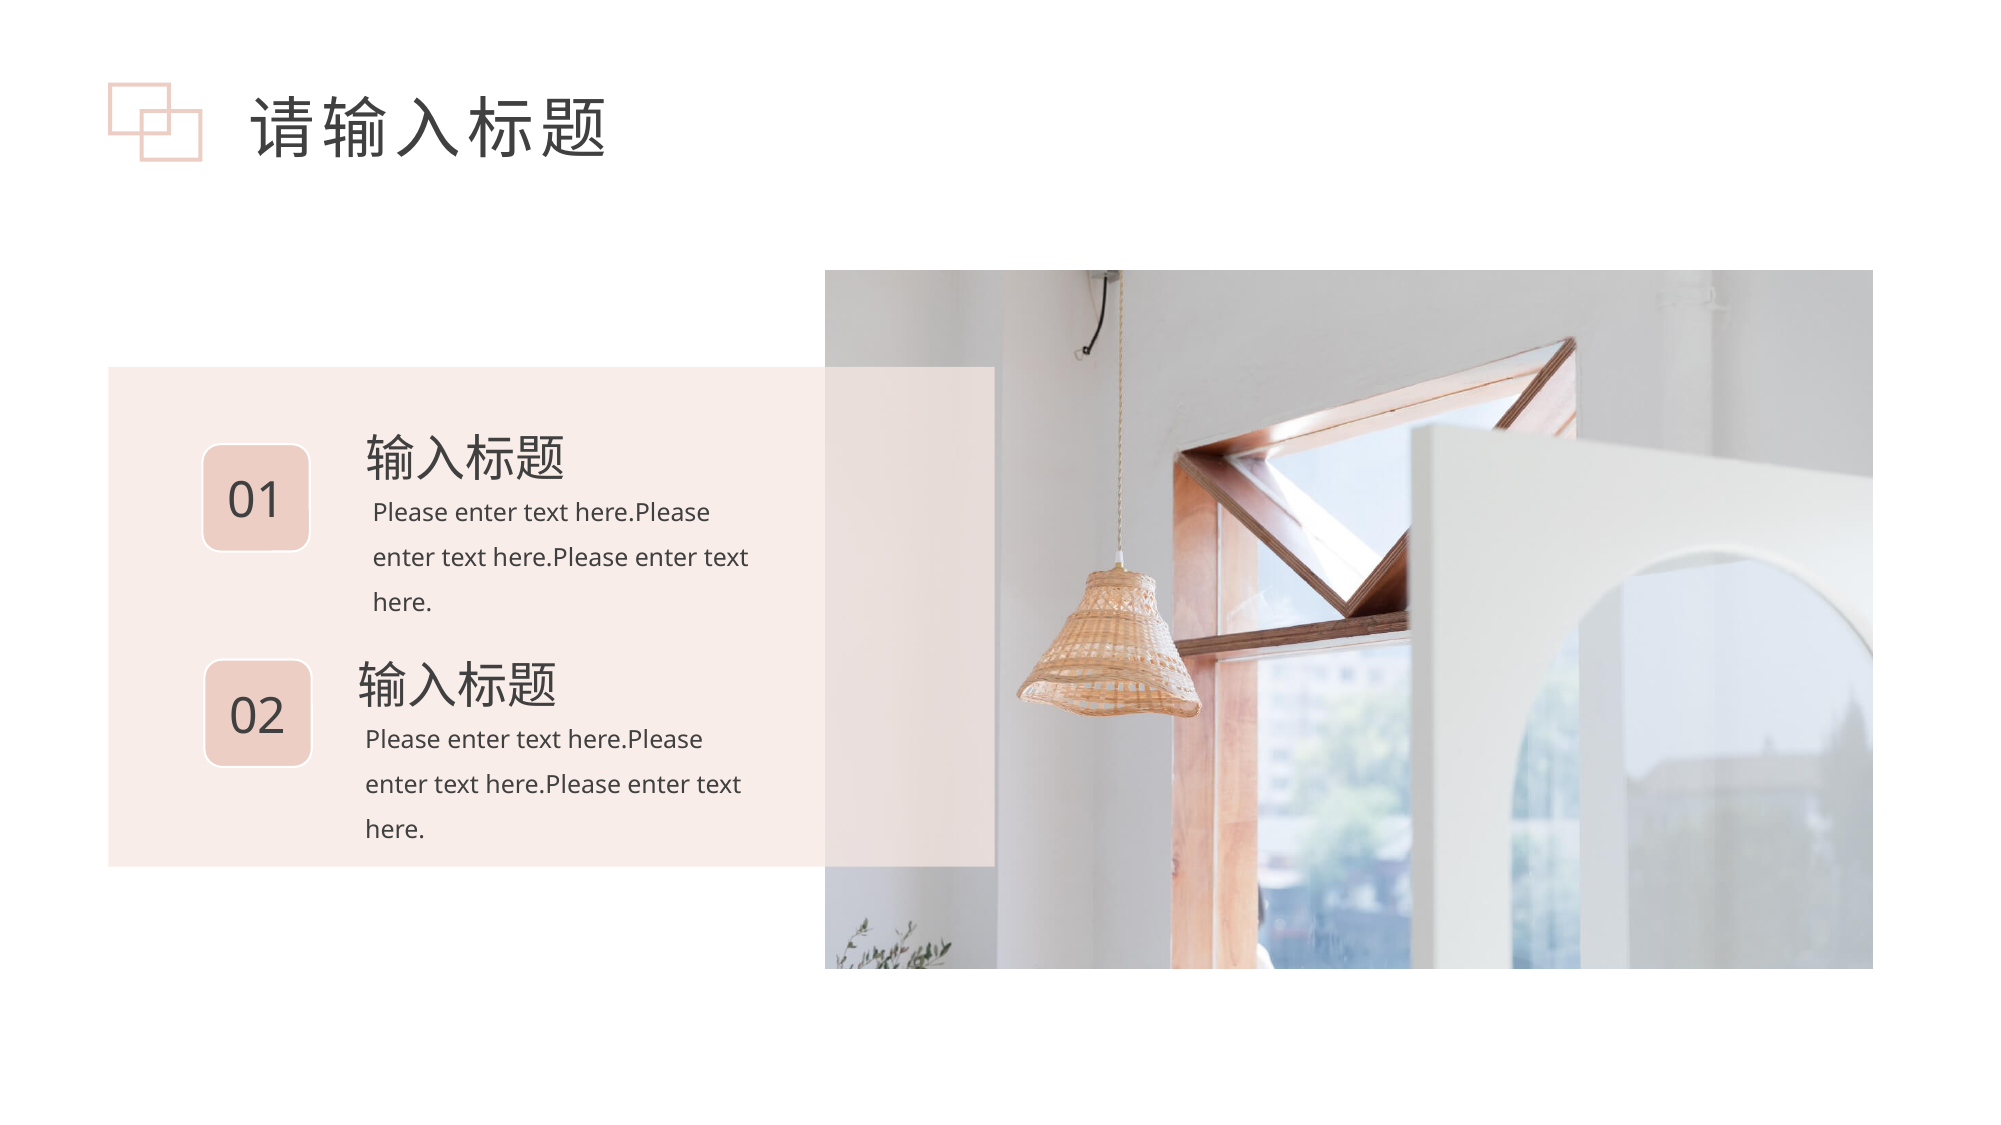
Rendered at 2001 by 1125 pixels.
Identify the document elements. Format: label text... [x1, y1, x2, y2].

text_box [108, 82, 203, 162]
text_box Please enter text here.Please enter text here.Please enter text here. [357, 474, 794, 624]
text_box 02 [204, 659, 312, 767]
text_box 请输入标题 [233, 78, 891, 174]
text_box 输入标题 [343, 646, 680, 721]
picture [825, 270, 1873, 969]
text_box 01 [202, 444, 310, 552]
text_box [108, 366, 995, 867]
text_box 输入标题 [350, 419, 687, 494]
text_box Please enter text here.Please enter text here.Please enter text here. [350, 701, 787, 851]
